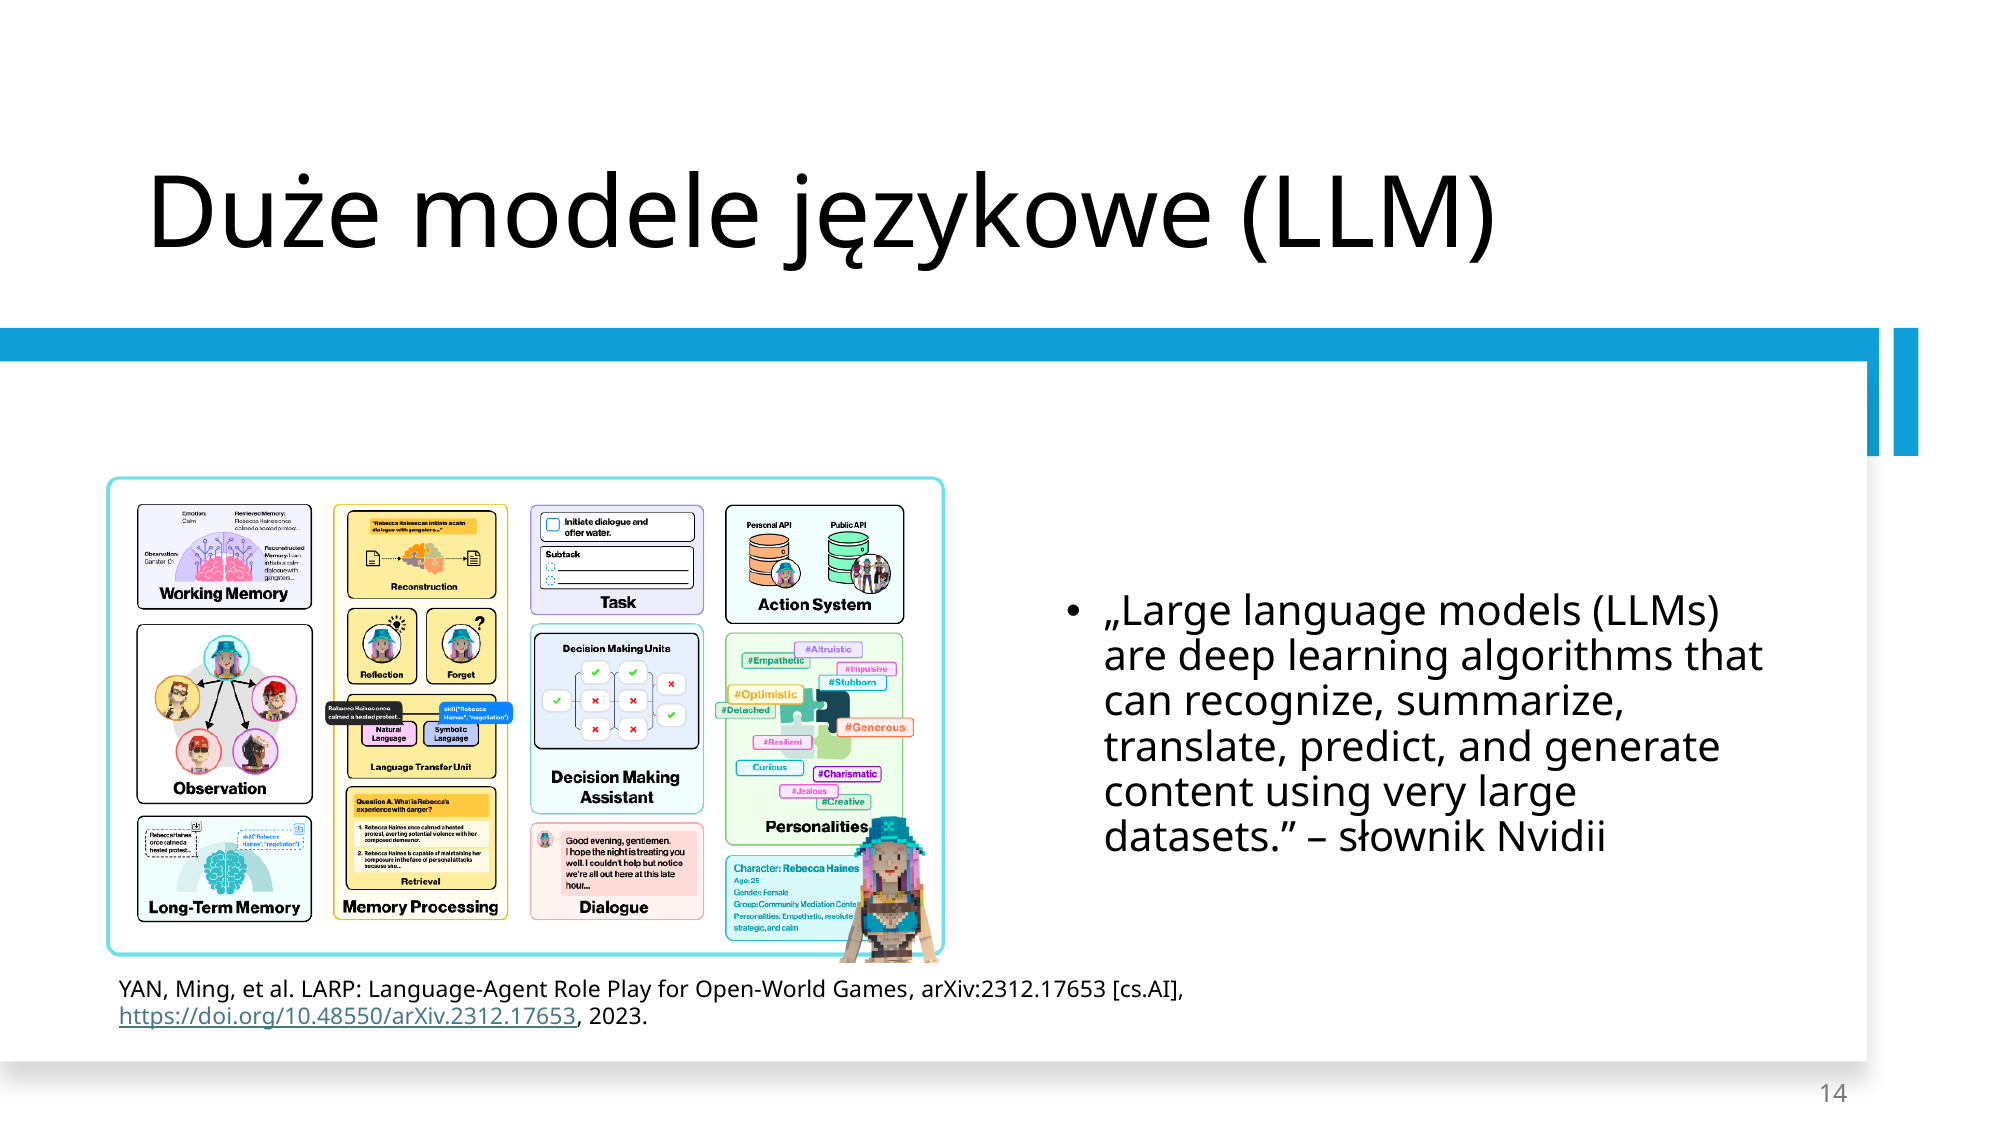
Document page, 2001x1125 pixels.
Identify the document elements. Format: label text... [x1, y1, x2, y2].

list „Large language models (LLMs) are deep learning algorithms that can recognize, summarize, translate, predict, and generate content using very large datasets.” – słownik Nvidii [1050, 426, 1795, 1024]
title Duże modele językowe (LLM) [130, 63, 1795, 277]
picture [104, 470, 950, 966]
slide_number <number> [1412, 1065, 1863, 1125]
text_box YAN, Ming, et al. LARP: Language-Agent Role Play for Open-World Games, arXiv:2312.17653 [cs.AI], https://doi.org/10.48550/arXiv.2312.17653, 2023. [104, 966, 1624, 1041]
text_box [0, 0, 2000, 1125]
